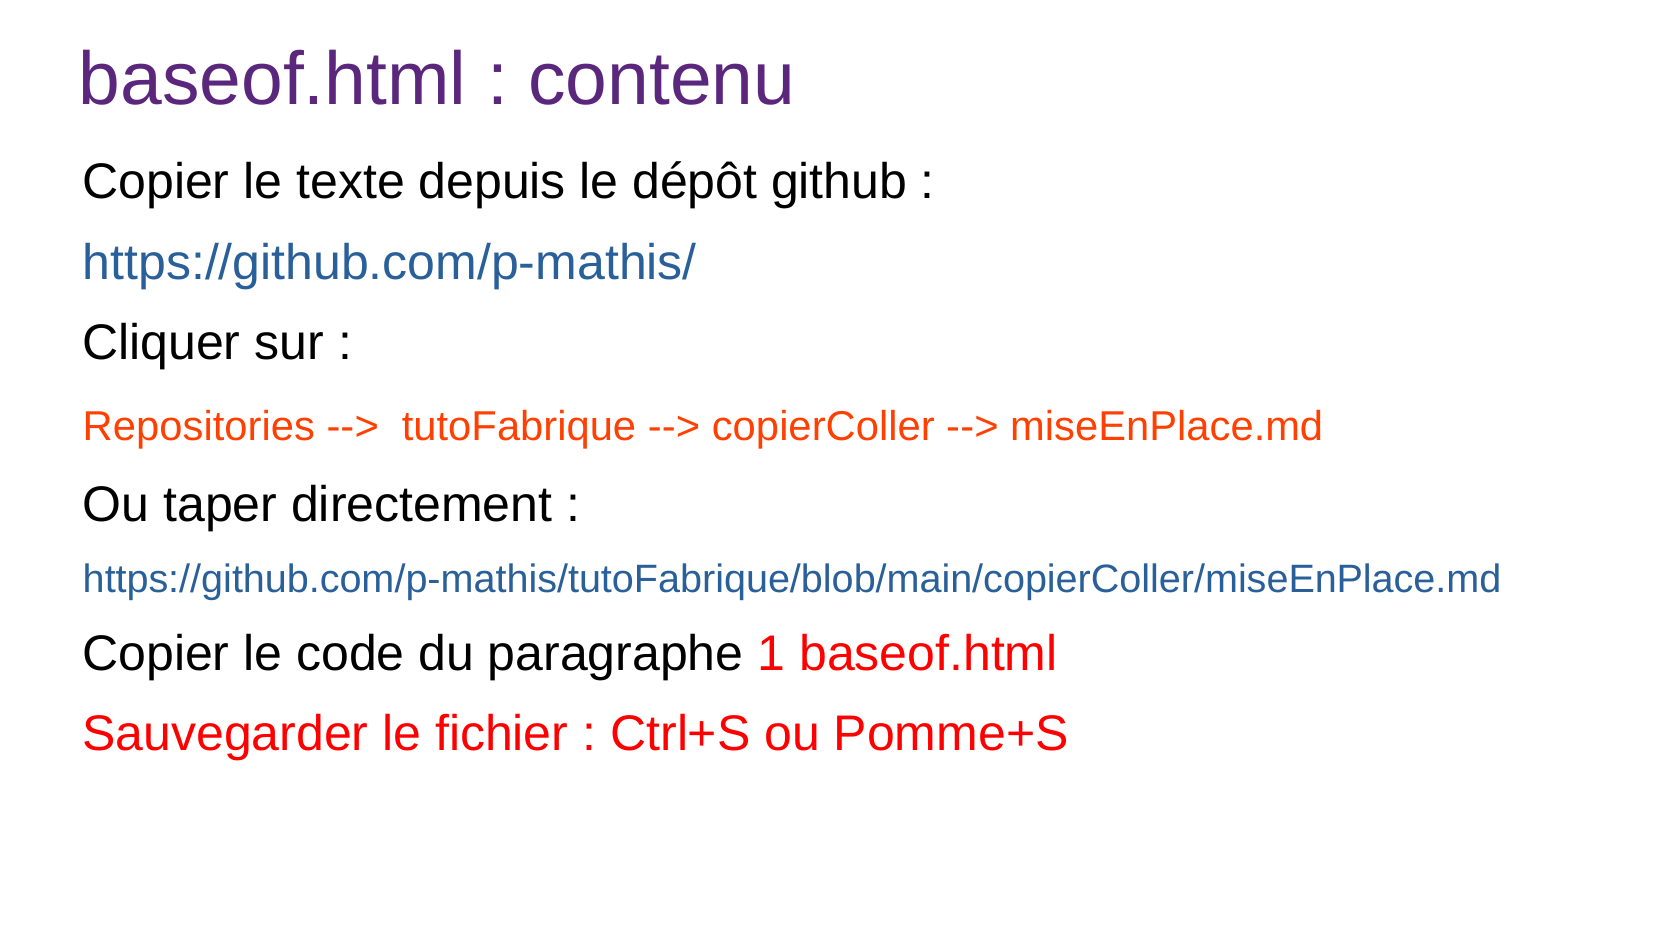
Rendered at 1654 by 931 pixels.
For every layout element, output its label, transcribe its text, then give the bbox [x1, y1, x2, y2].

text_box Copier le texte depuis le dépôt github : https://github.com/p-mathis/ Cliquer sur : Repositories --> tutoFabrique --> copierColler --> miseEnPlace.md Ou taper directement : https://github.com/p-mathis/tutoFabrique/blob/main/copierColler/miseEnPlace.md Copier le code du paragraphe 1 baseof.html Sauvegarder le fichier : Ctrl+S ou Pomme+S [82, 153, 1571, 827]
title baseof.html : contenu [78, 36, 1556, 148]
